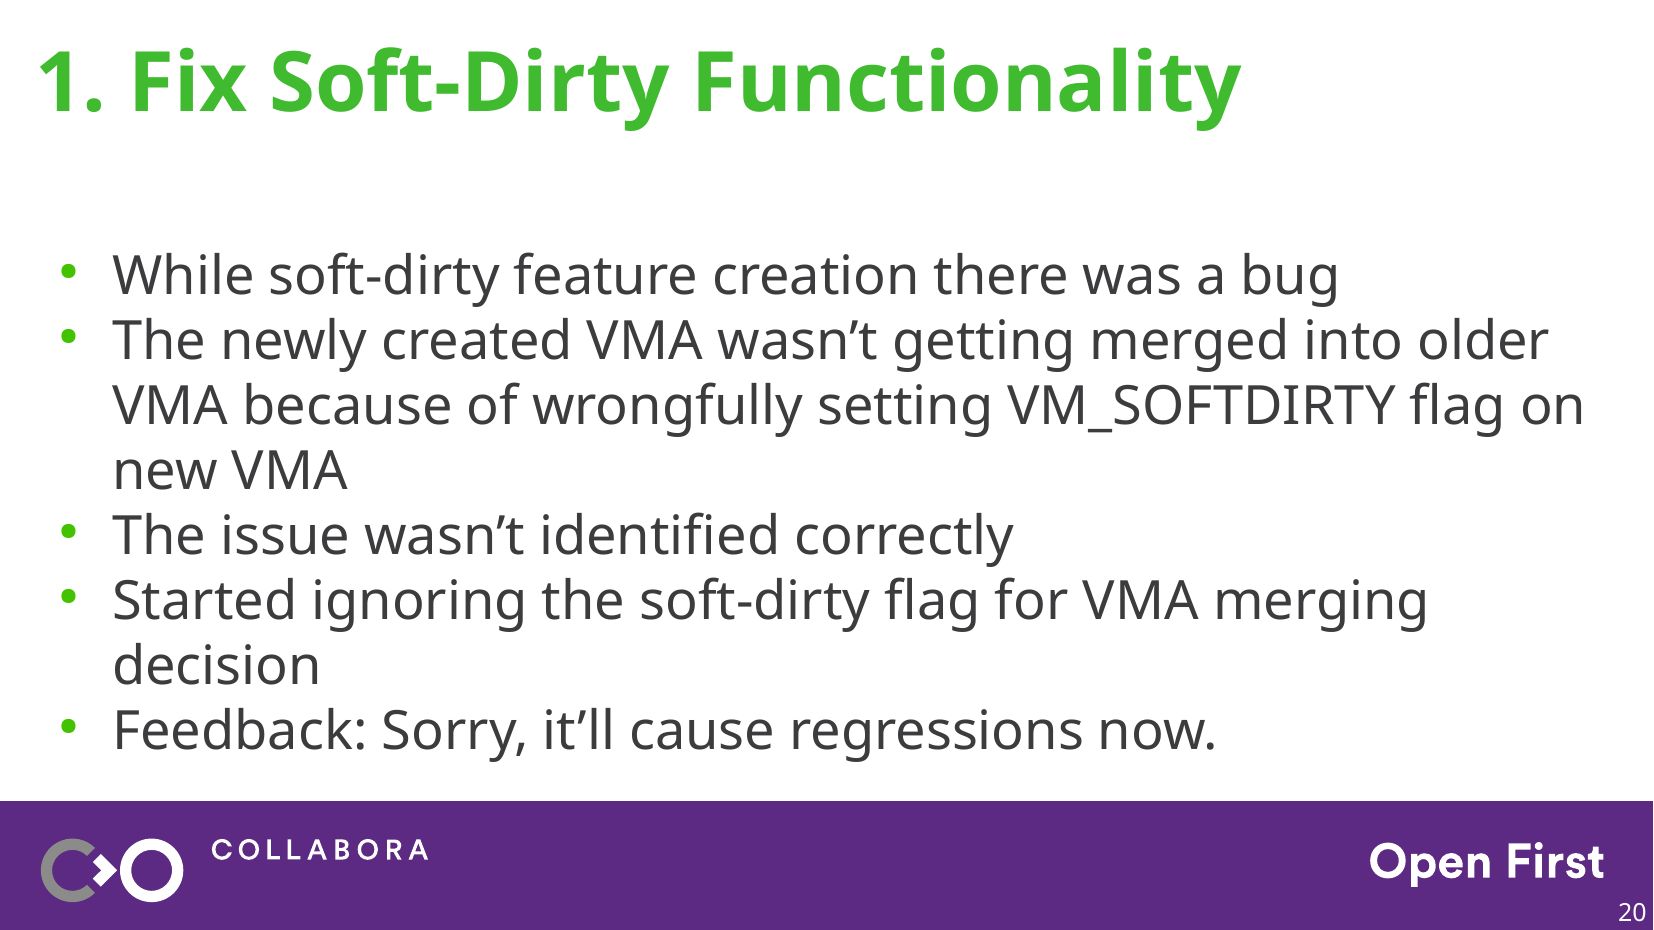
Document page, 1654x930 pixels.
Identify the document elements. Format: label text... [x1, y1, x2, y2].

list While soft-dirty feature creation there was a bug The newly created VMA wasn’t getting merged into older VMA because of wrongfully setting VM_SOFTDIRTY flag on new VMA The issue wasn’t identified correctly Started ignoring the soft-dirty flag for VMA merging decision Feedback: Sorry, it’ll cause regressions now. [41, 240, 1613, 804]
title 1. Fix Soft-Dirty Functionality [35, 28, 1608, 192]
